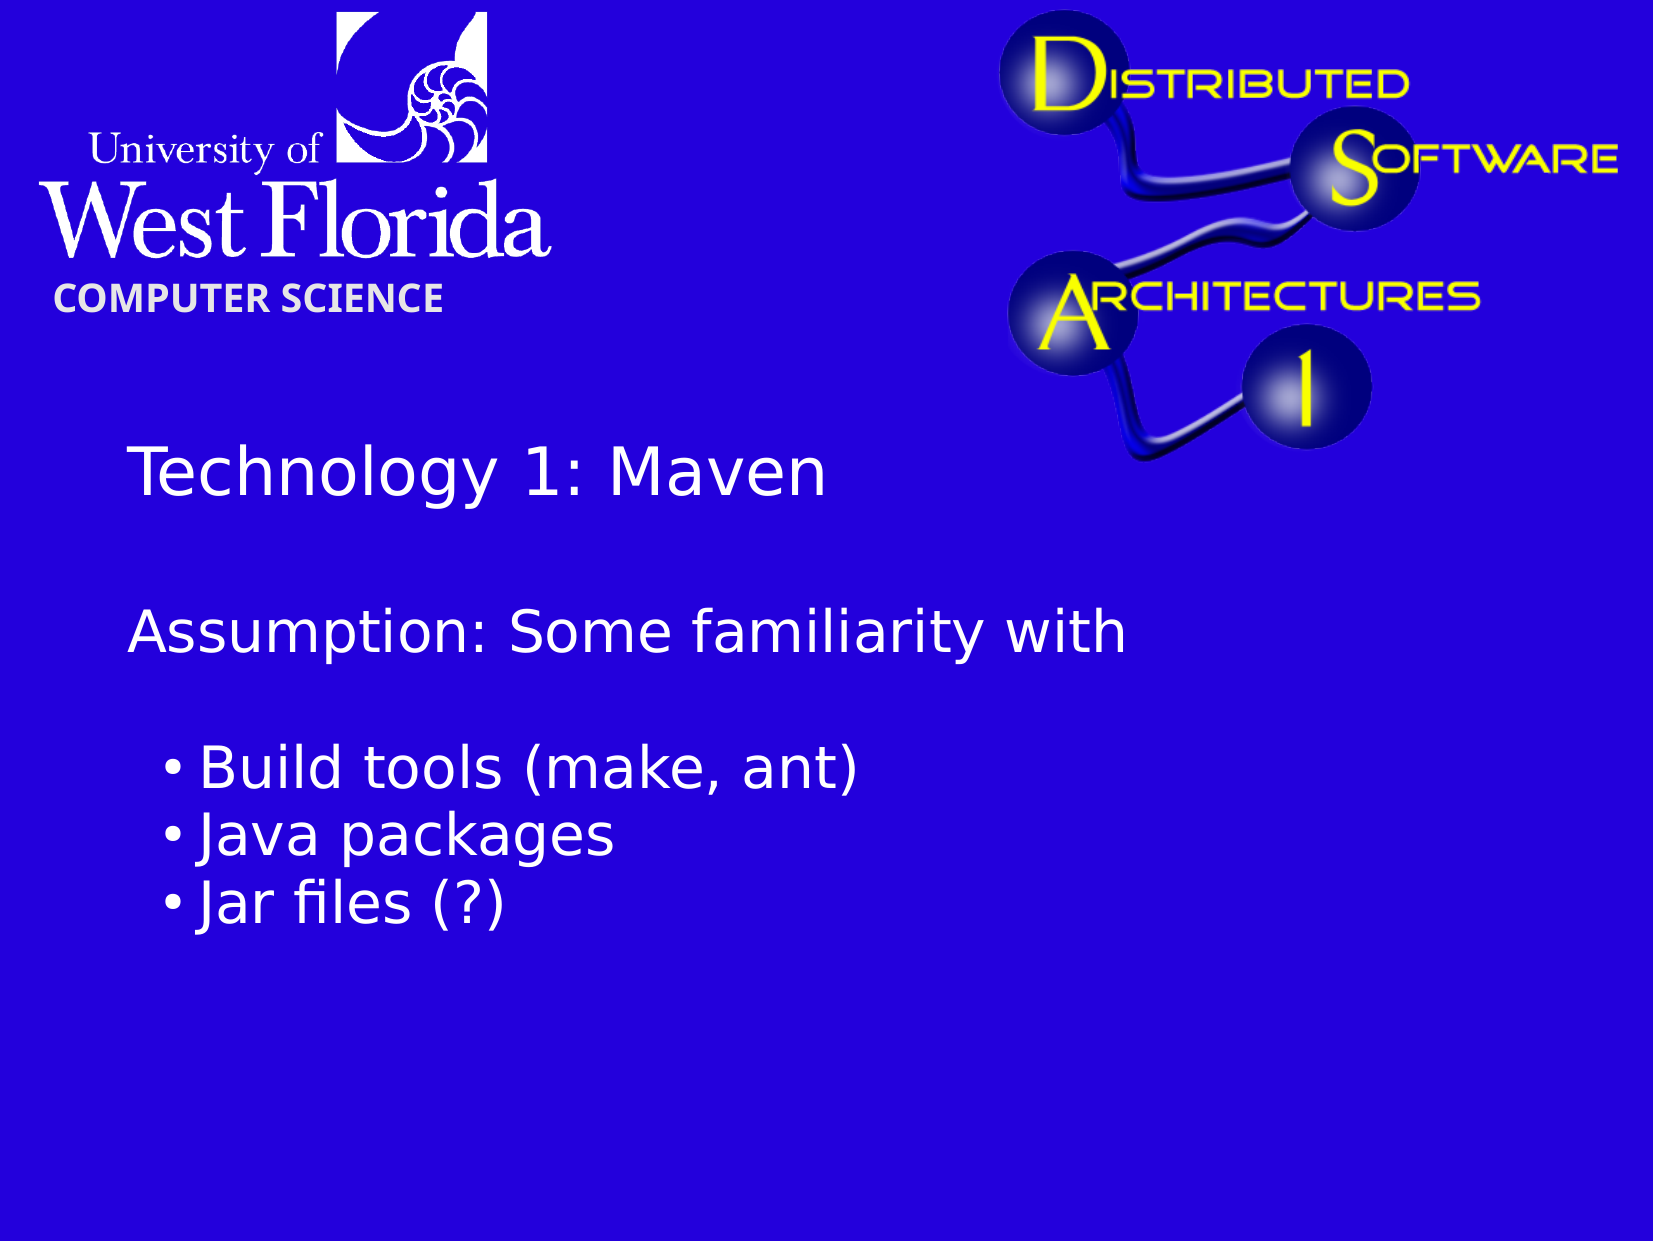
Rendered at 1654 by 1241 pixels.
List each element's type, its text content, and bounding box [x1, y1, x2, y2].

picture [910, 0, 1653, 506]
text_box COMPUTER SCIENCE [37, 262, 563, 325]
picture [37, 0, 559, 262]
text_box Technology 1: Maven Assumption: Some familiarity with Build tools (make, ant) Java packages Jar files (?) [112, 426, 1426, 1080]
